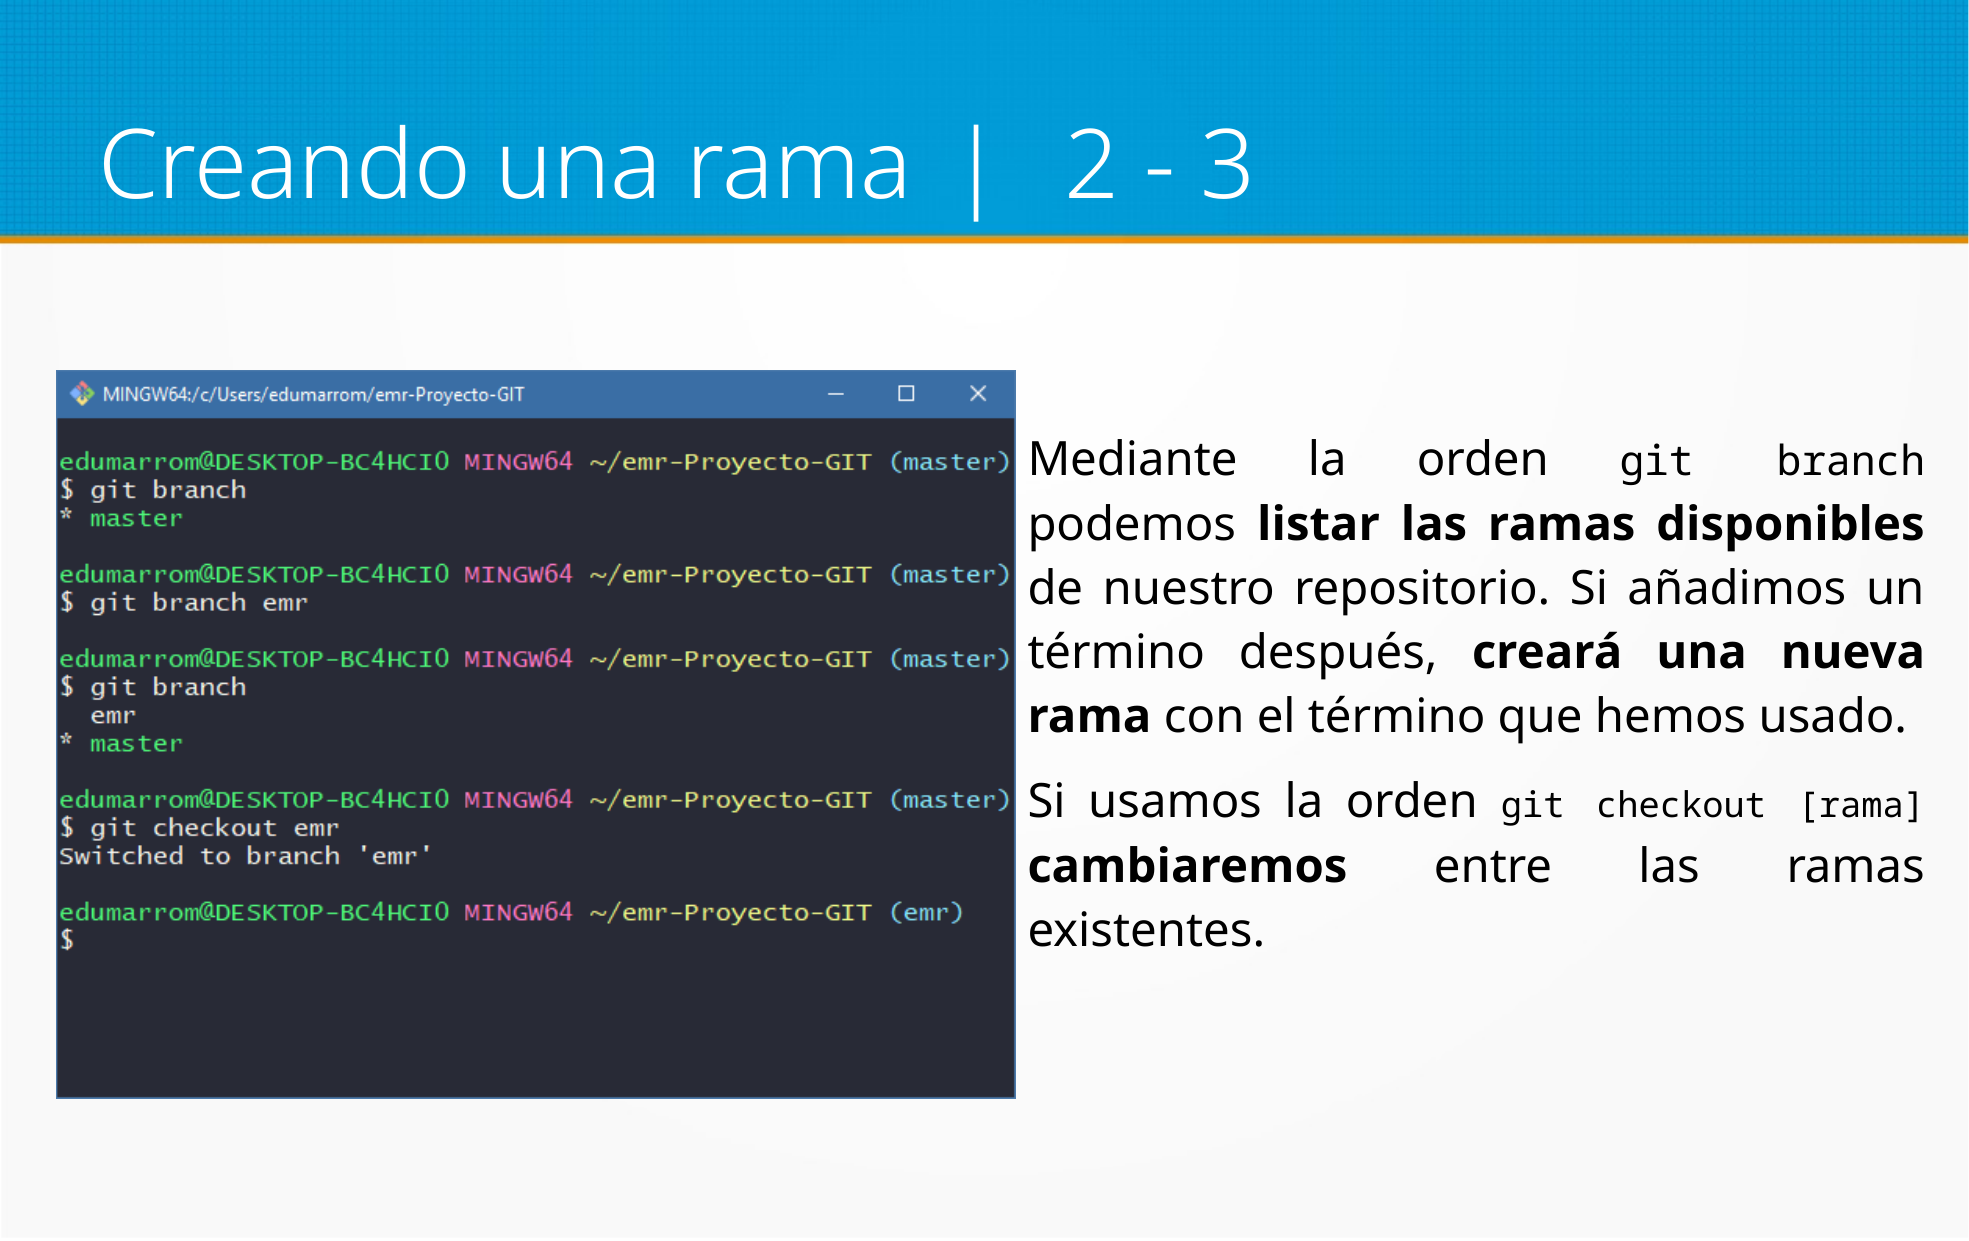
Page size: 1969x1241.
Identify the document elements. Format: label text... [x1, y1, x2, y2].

picture [0, 233, 1969, 1241]
title Creando una rama | 2 - 3 [98, 19, 1870, 227]
list Mediante la orden git branch podemos listar las ramas disponibles de nuestro repositorio. Si añadimos un término después, creará una nueva rama con el término que hemos usado. Si usamos la orden git checkout [rama] cambiaremos entre las ramas existentes. [1027, 425, 1926, 1004]
